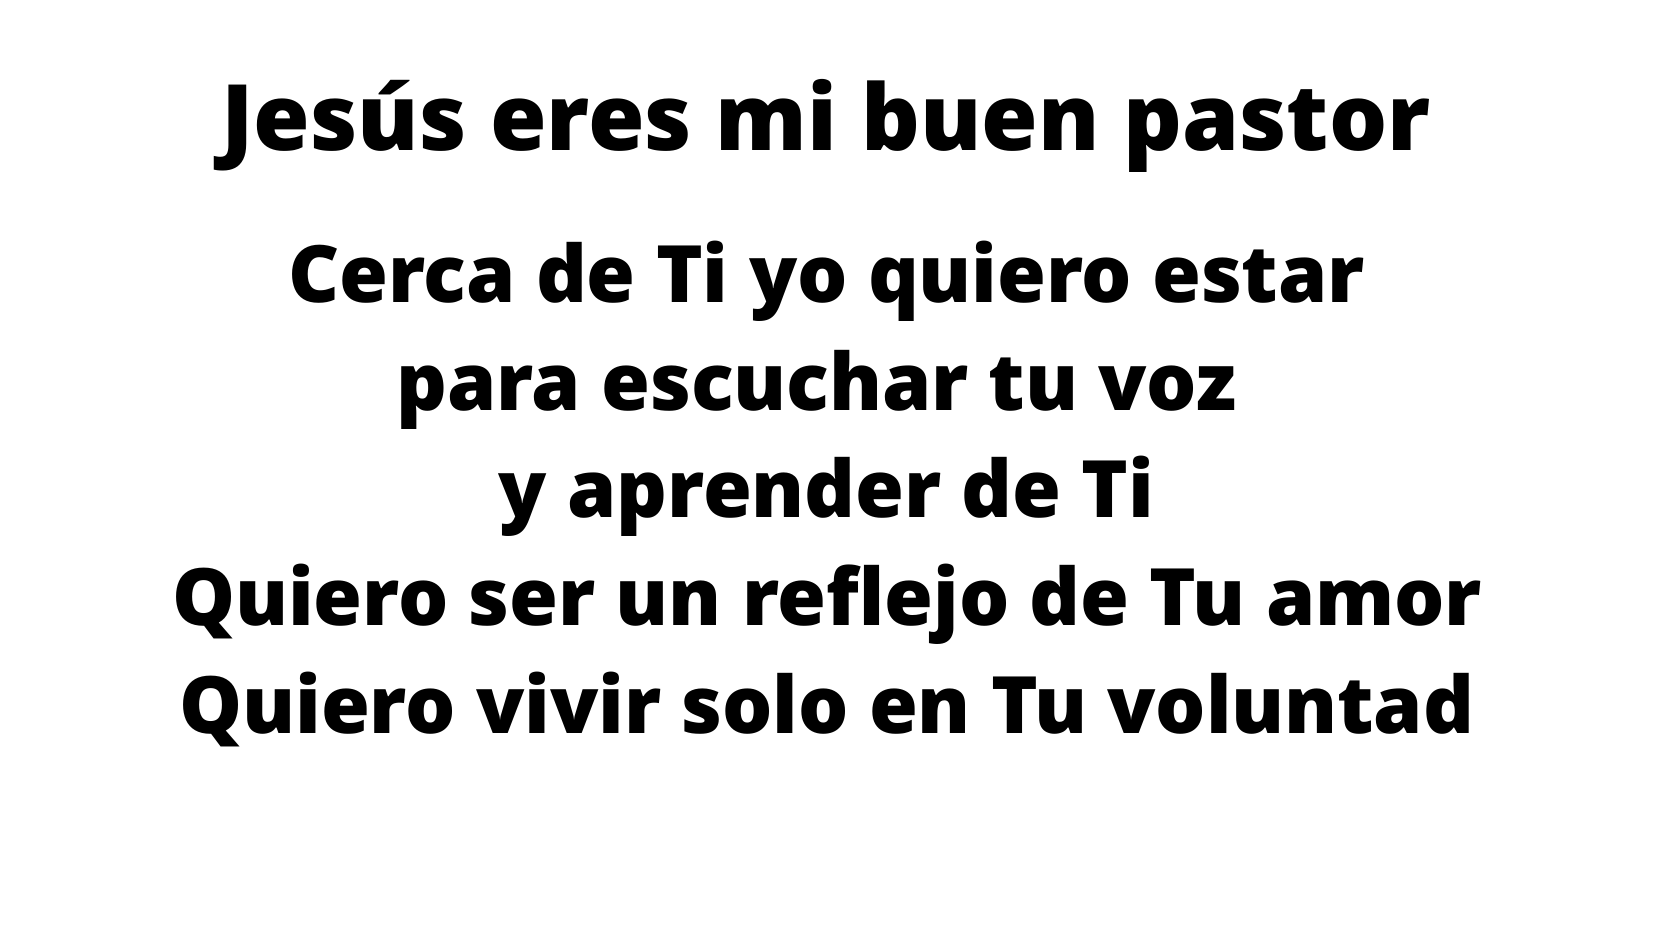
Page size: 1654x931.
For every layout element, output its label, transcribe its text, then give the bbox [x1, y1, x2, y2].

title Jesús eres mi buen pastor [82, 37, 1571, 193]
list Cerca de Ti yo quiero estar para escuchar tu voz y aprender de Ti Quiero ser un reflejo de Tu amor Quiero vivir solo en Tu voluntad [82, 217, 1571, 758]
